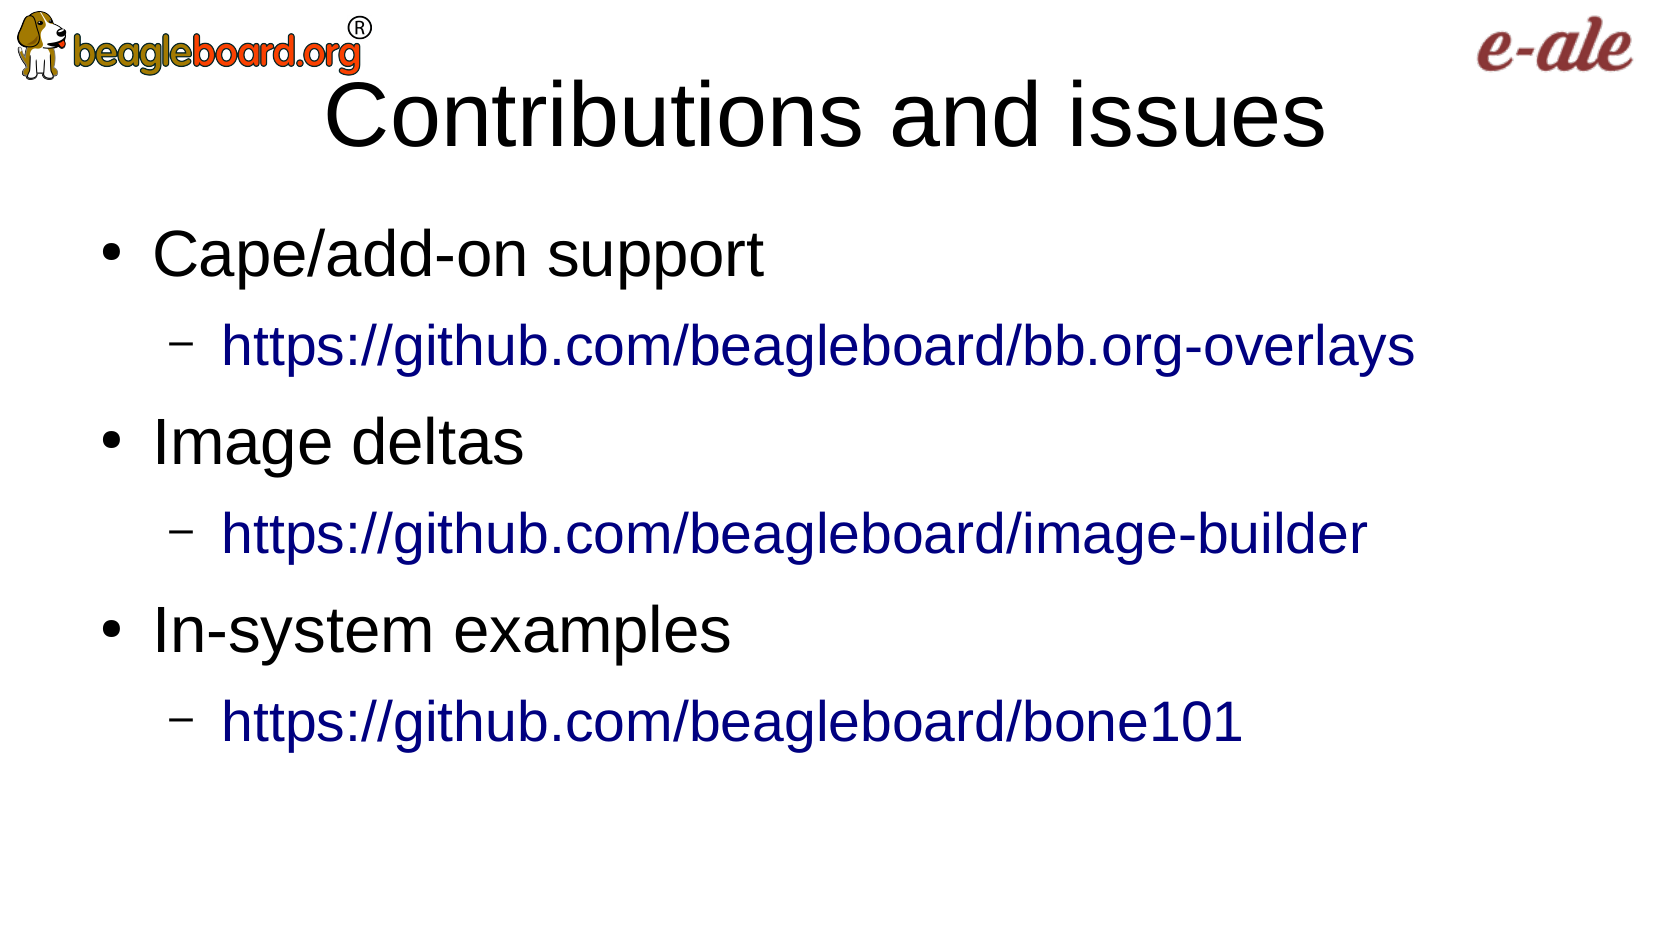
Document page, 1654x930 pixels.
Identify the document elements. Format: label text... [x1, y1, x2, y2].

picture [17, 11, 372, 80]
title Contributions and issues [82, 37, 1571, 193]
list Cape/add-on support https://github.com/beagleboard/bb.org-overlays Image deltas https://github.com/beagleboard/image-builder In-system examples https://github.com/beagleboard/bone101 [82, 217, 1571, 757]
picture [1475, 14, 1636, 74]
